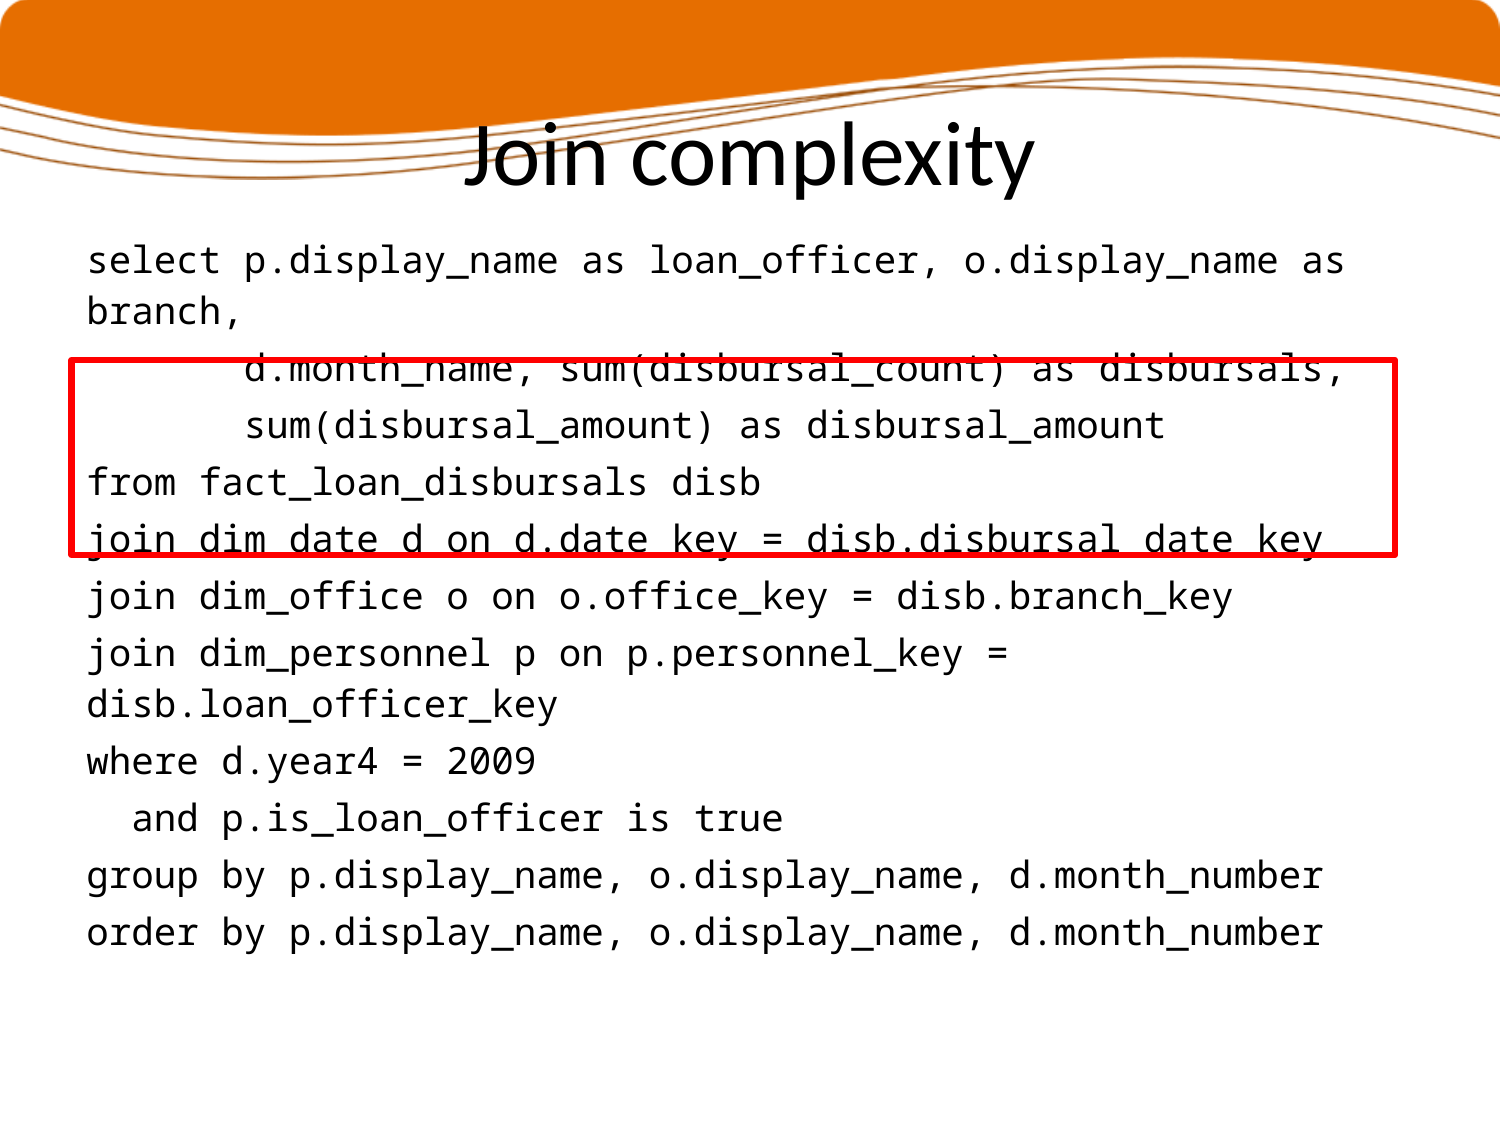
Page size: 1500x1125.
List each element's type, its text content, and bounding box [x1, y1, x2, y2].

text_box select p.display_name as loan_officer, o.display_name as branch, d.month_name, sum(disbursal_count) as disbursals, sum(disbursal_amount) as disbursal_amount from fact_loan_disbursals disb join dim_date d on d.date_key = disb.disbursal_date_key join dim_office o on o.office_key = disb.branch_key join dim_personnel p on p.personnel_key = disb.loan_officer_key where d.year4 = 2009 and p.is_loan_officer is true group by p.display_name, o.display_name, d.month_number order by p.display_name, o.display_name, d.month_number [75, 363, 1392, 552]
title Join complexity [75, 72, 1426, 226]
picture [0, 0, 1500, 180]
text_box select p.display_name as loan_officer, o.display_name as branch, d.month_name, sum(disbursal_count) as disbursals, sum(disbursal_amount) as disbursal_amount from fact_loan_disbursals disb join dim_date d on d.date_key = disb.disbursal_date_key join dim_office o on o.office_key = disb.branch_key join dim_personnel p on p.personnel_key = disb.loan_officer_key where d.year4 = 2009 and p.is_loan_officer is true group by p.display_name, o.display_name, d.month_number order by p.display_name, o.display_name, d.month_number [71, 225, 1442, 906]
